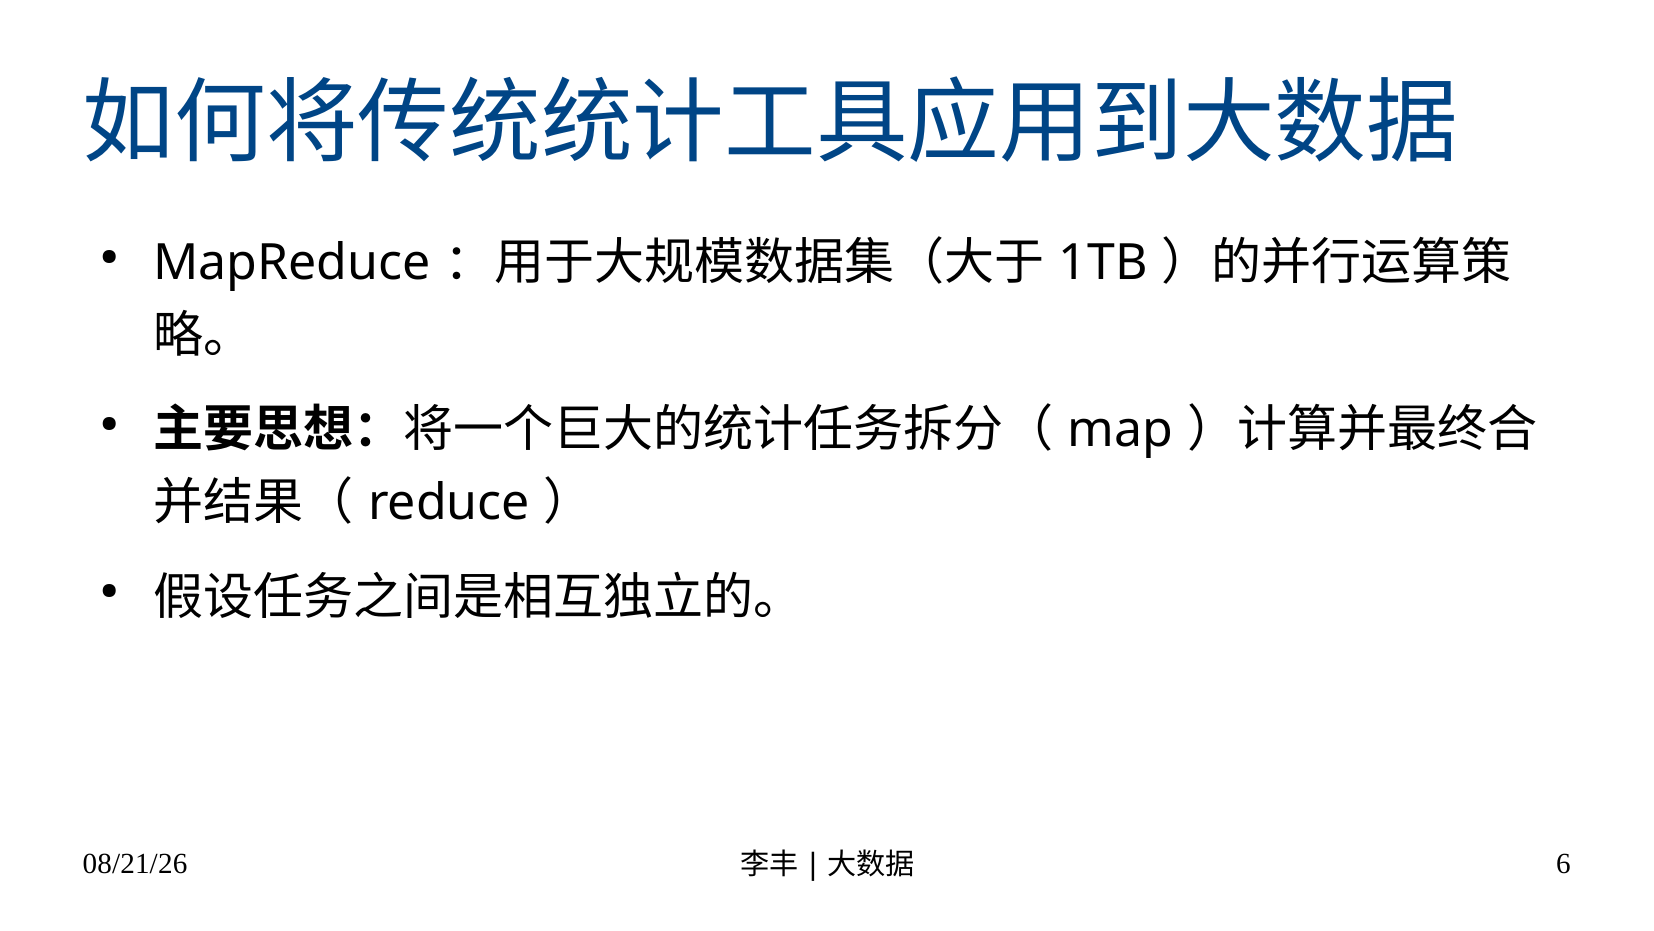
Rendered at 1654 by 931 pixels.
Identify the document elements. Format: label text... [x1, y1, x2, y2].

list MapReduce：用于大规模数据集（大于1TB）的并行运算策略。 主要思想：将一个巨大的统计任务拆分（map）计算并最终合并结果（reduce） 假设任务之间是相互独立的。 [82, 221, 1571, 761]
title 如何将传统统计工具应用到大数据 [82, 37, 1571, 193]
